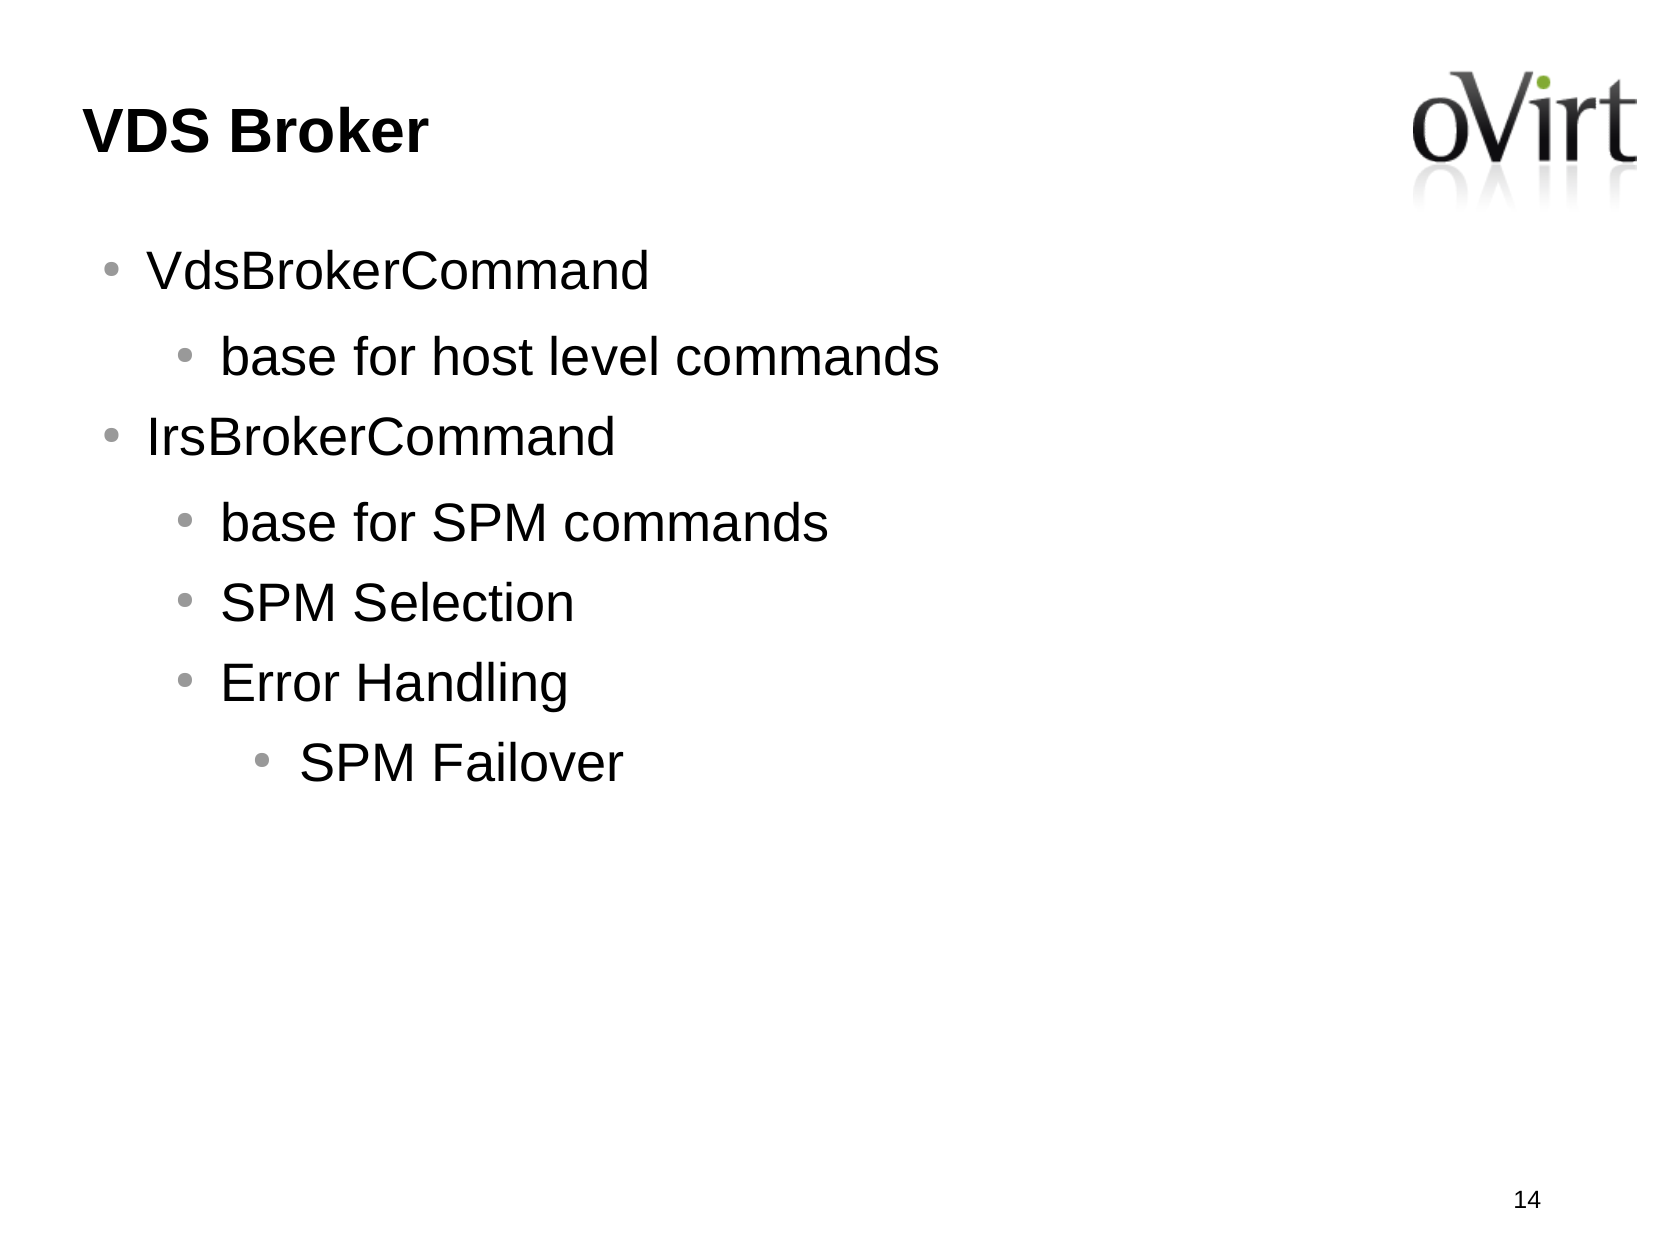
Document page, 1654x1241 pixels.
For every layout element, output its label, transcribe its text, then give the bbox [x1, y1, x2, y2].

picture [1413, 63, 1637, 212]
title VDS Broker [82, 37, 1303, 226]
list VdsBrokerCommand base for host level commands IrsBrokerCommand base for SPM commands SPM Selection Error Handling SPM Failover [86, 244, 1576, 1039]
